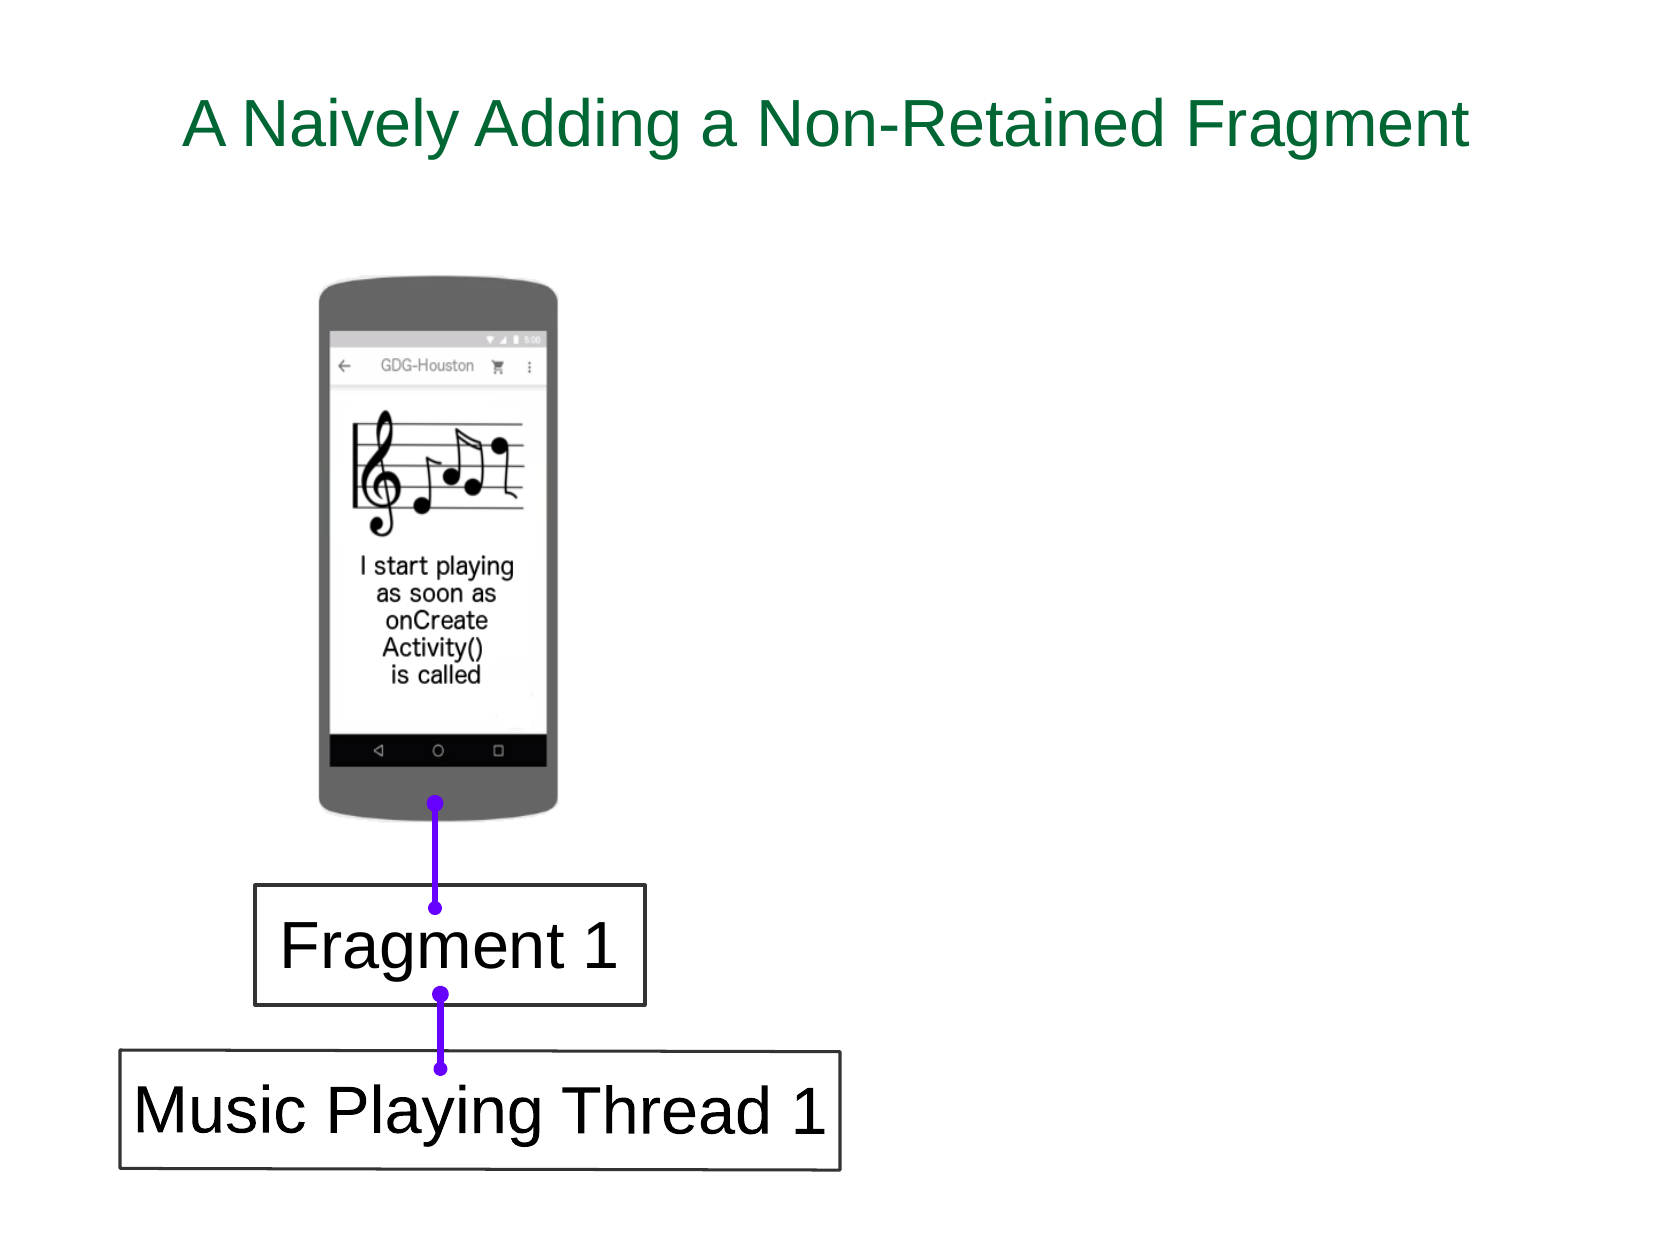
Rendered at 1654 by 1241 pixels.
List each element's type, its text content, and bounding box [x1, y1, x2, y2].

text_box Fragment 1 [255, 885, 646, 1006]
picture [264, 243, 616, 856]
text_box Music Playing Thread 1 [120, 1050, 841, 1171]
title A Naively Adding a Non-Retained Fragment [82, 27, 1571, 220]
